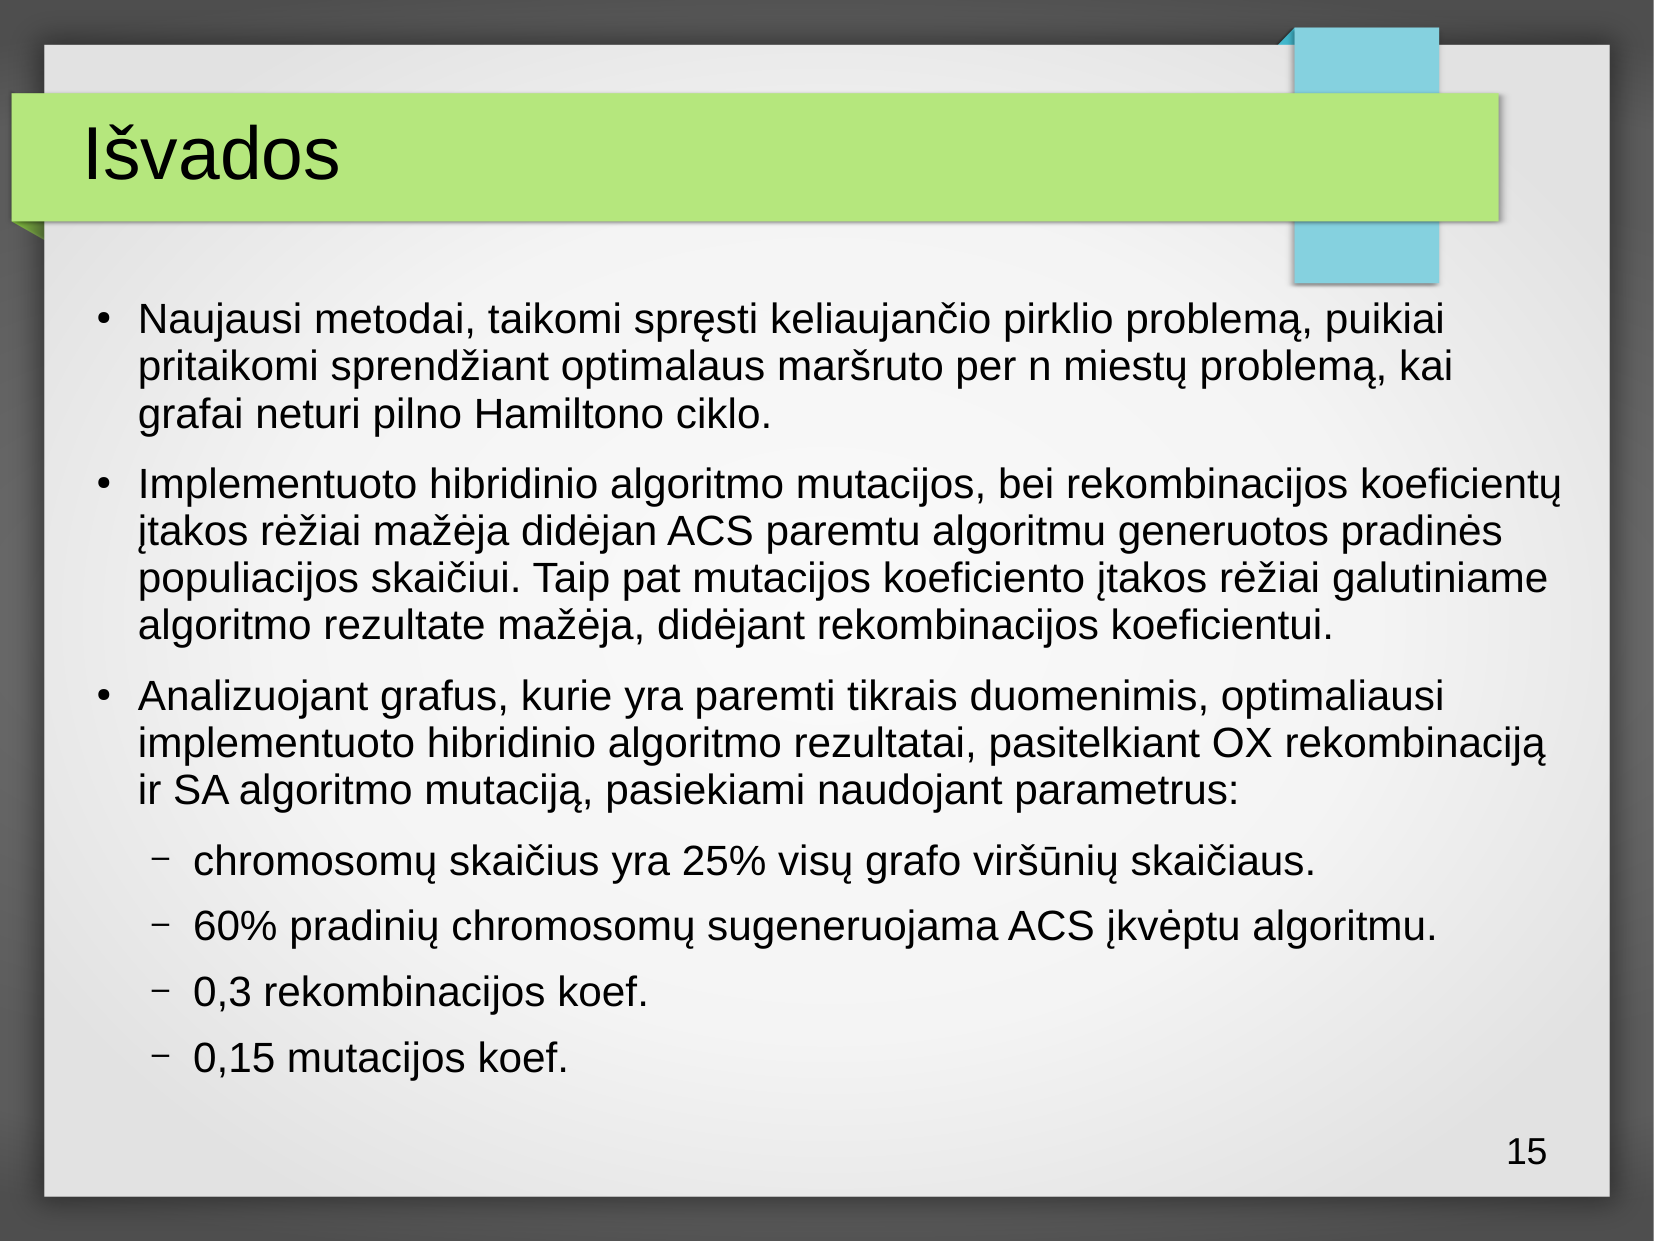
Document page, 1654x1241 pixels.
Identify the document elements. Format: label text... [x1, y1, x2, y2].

text_box <number> [1491, 1122, 1654, 1194]
picture [0, 0, 1654, 1241]
title Išvados [82, 94, 1264, 213]
list Naujausi metodai, taikomi spręsti keliaujančio pirklio problemą, puikiai pritaikomi sprendžiant optimalaus maršruto per n miestų problemą, kai grafai neturi pilno Hamiltono ciklo. Implementuoto hibridinio algoritmo mutacijos, bei rekombinacijos koeficientų įtakos rėžiai mažėja didėjan ACS paremtu algoritmu generuotos pradinės populiacijos skaičiui. Taip pat mutacijos koeficiento įtakos rėžiai galutiniame algoritmo rezultate mažėja, didėjant rekombinacijos koeficientui. Analizuojant grafus, kurie yra paremti tikrais duomenimis, optimaliausi implementuoto hibridinio algoritmo rezultatai, pasitelkiant OX rekombinaciją ir SA algoritmo mutaciją, pasiekiami naudojant parametrus: chromosomų skaičius yra 25% visų grafo viršūnių skaičiaus. 60% pradinių chromosomų sugeneruojama ACS įkvėptu algoritmu. 0,3 rekombinacijos koef. 0,15 mutacijos koef. [82, 295, 1571, 1096]
